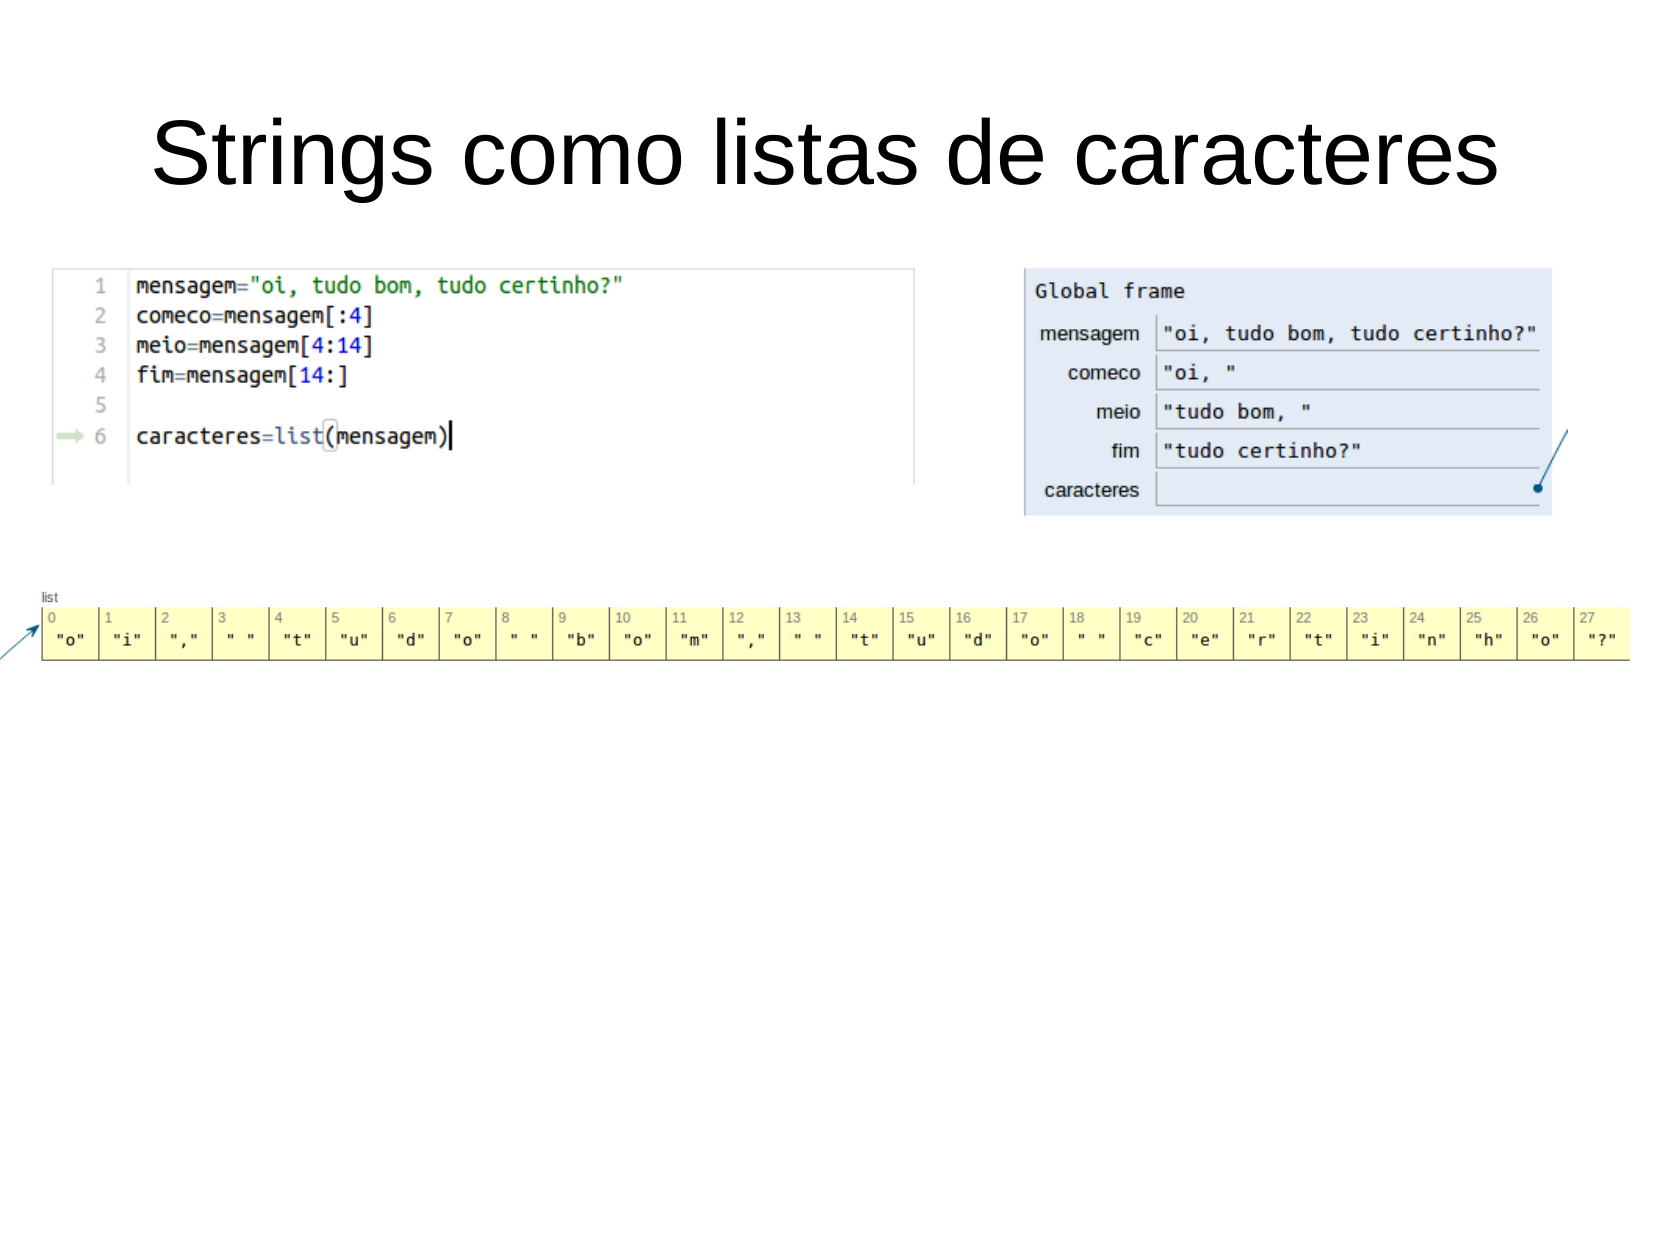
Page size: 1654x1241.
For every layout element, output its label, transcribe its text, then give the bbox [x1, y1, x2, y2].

picture [35, 259, 926, 485]
picture [1015, 256, 1568, 530]
title Strings como listas de caracteres [82, 49, 1571, 257]
picture [0, 578, 1654, 684]
